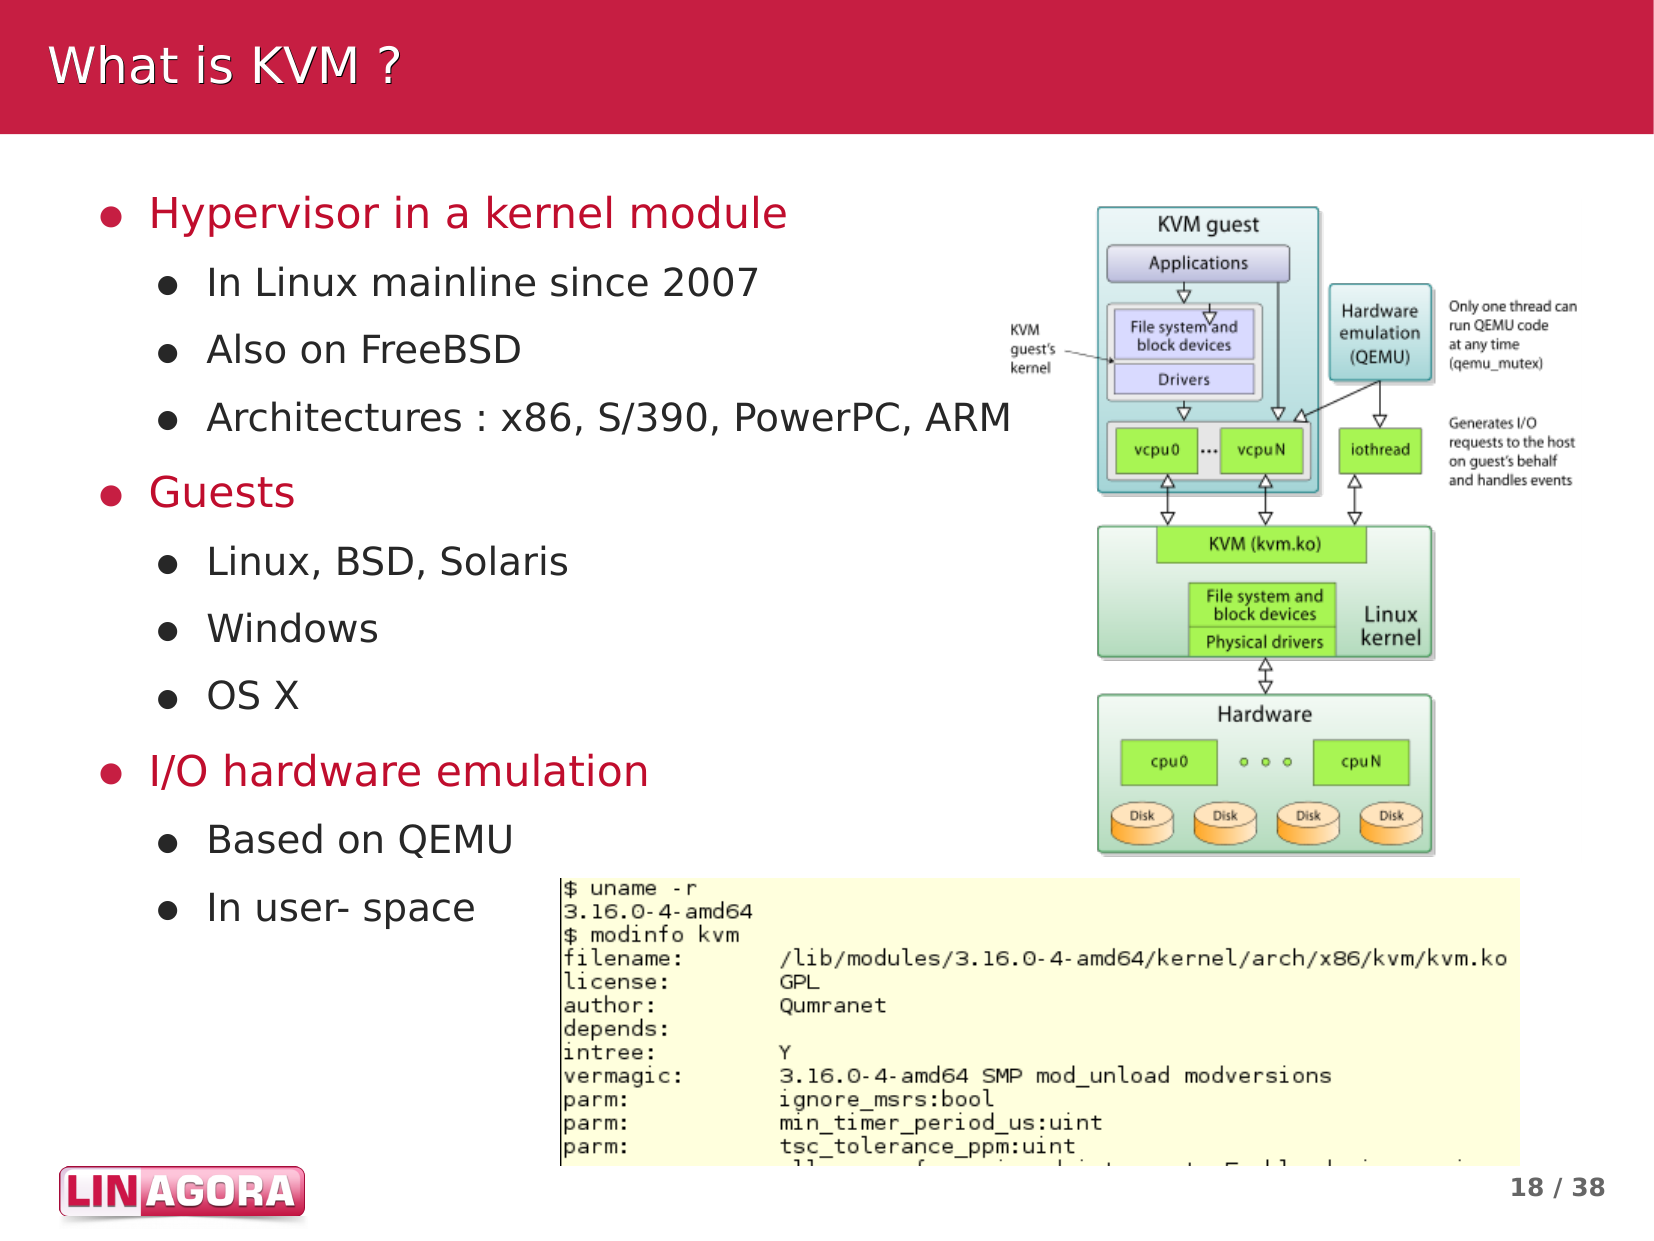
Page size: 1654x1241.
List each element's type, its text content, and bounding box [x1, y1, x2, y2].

picture [59, 1166, 308, 1229]
title What is KVM ? [47, 7, 1624, 126]
list Hypervisor in a kernel module In Linux mainline since 2007 Also on FreeBSD Architectures : x86, S/390, PowerPC, ARM Guests Linux, BSD, Solaris Windows OS X I/O hardware emulation Based on QEMU In user- space [82, 188, 1571, 934]
picture [980, 199, 1583, 863]
picture [560, 878, 1520, 1167]
